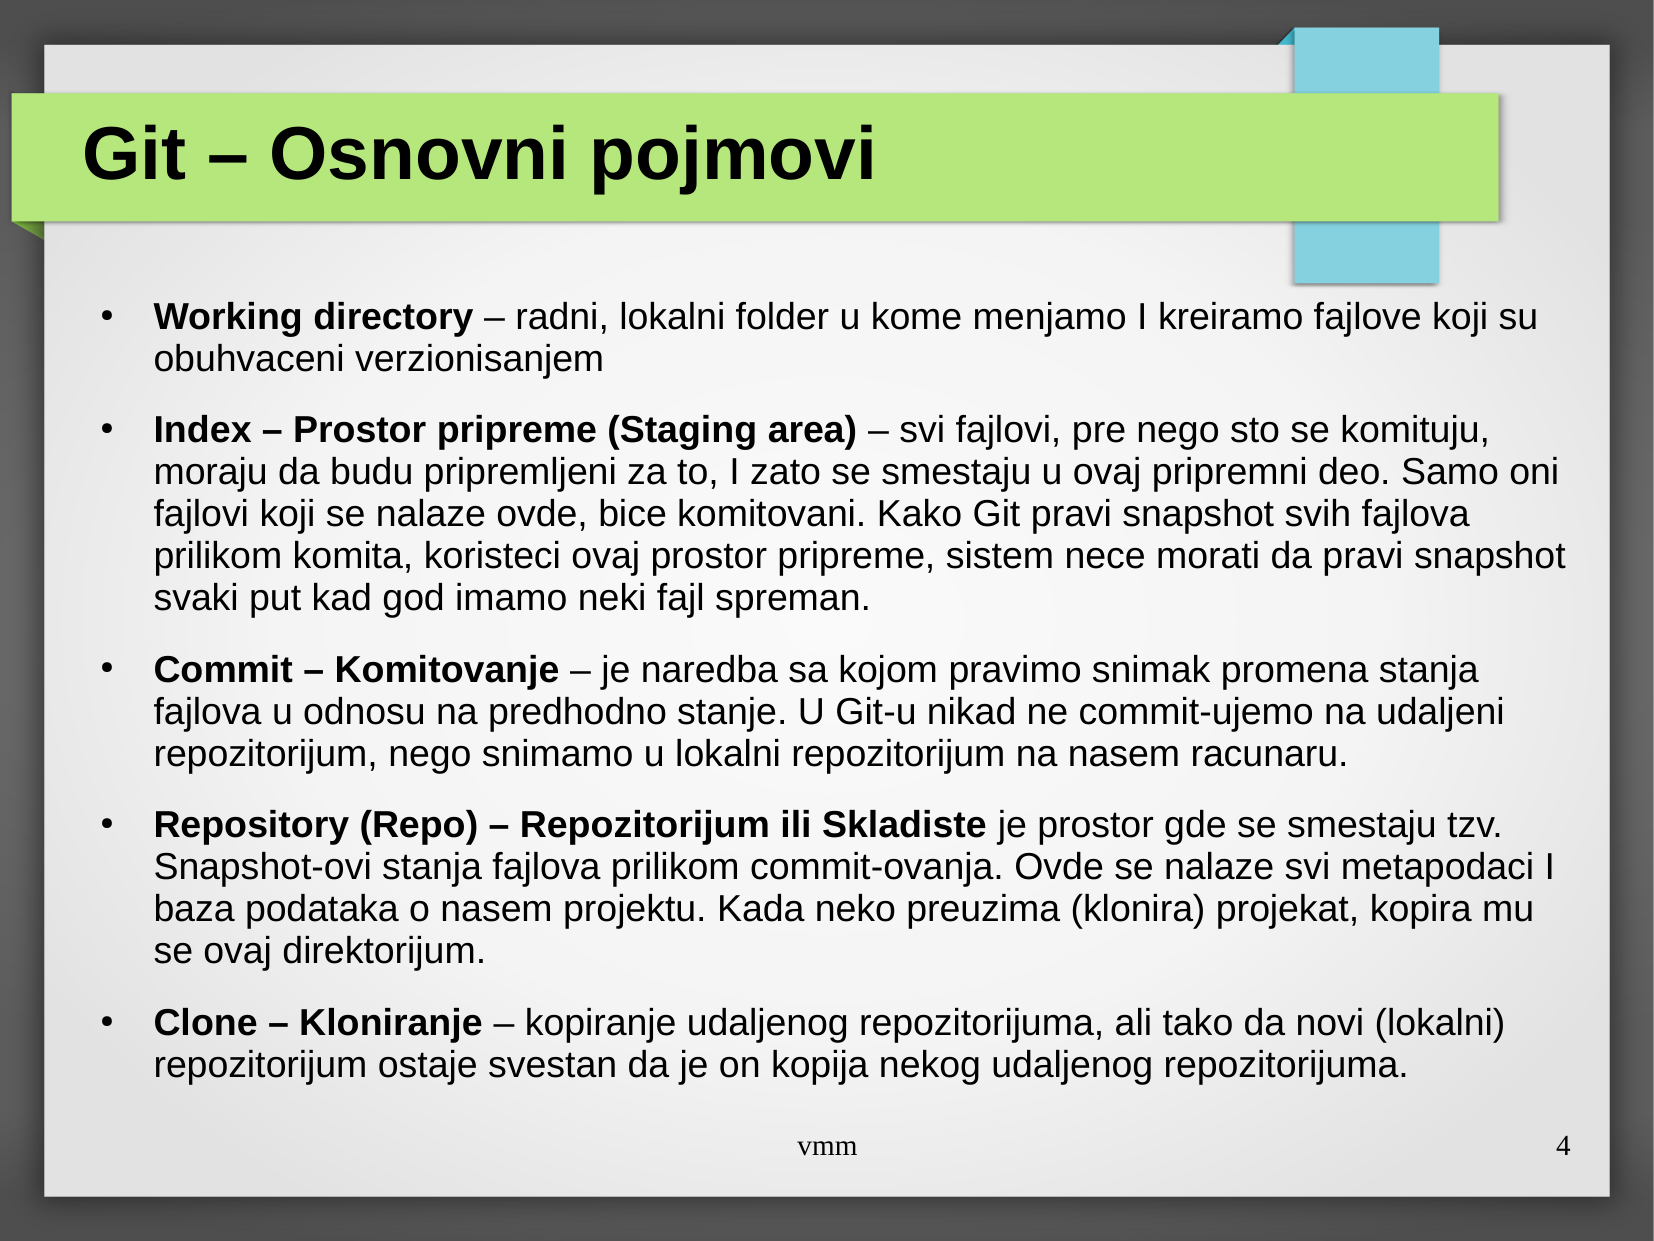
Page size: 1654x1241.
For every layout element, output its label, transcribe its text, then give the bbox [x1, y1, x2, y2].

picture [0, 0, 1654, 1241]
list Working directory – radni, lokalni folder u kome menjamo I kreiramo fajlove koji su obuhvaceni verzionisanjem Index – Prostor pripreme (Staging area) – svi fajlovi, pre nego sto se komituju, moraju da budu pripremljeni za to, I zato se smestaju u ovaj pripremni deo. Samo oni fajlovi koji se nalaze ovde, bice komitovani. Kako Git pravi snapshot svih fajlova prilikom komita, koristeci ovaj prostor pripreme, sistem nece morati da pravi snapshot svaki put kad god imamo neki fajl spreman. Commit – Komitovanje – je naredba sa kojom pravimo snimak promena stanja fajlova u odnosu na predhodno stanje. U Git-u nikad ne commit-ujemo na udaljeni repozitorijum, nego snimamo u lokalni repozitorijum na nasem racunaru. Repository (Repo) – Repozitorijum ili Skladiste je prostor gde se smestaju tzv. Snapshot-ovi stanja fajlova prilikom commit-ovanja. Ovde se nalaze svi metapodaci I baza podataka o nasem projektu. Kada neko preuzima (klonira) projekat, kopira mu se ovaj direktorijum. Clone – Kloniranje – kopiranje udaljenog repozitorijuma, ali tako da novi (lokalni) repozitorijum ostaje svestan da je on kopija nekog udaljenog repozitorijuma. [82, 295, 1571, 1126]
title Git – Osnovni pojmovi [82, 94, 1264, 213]
